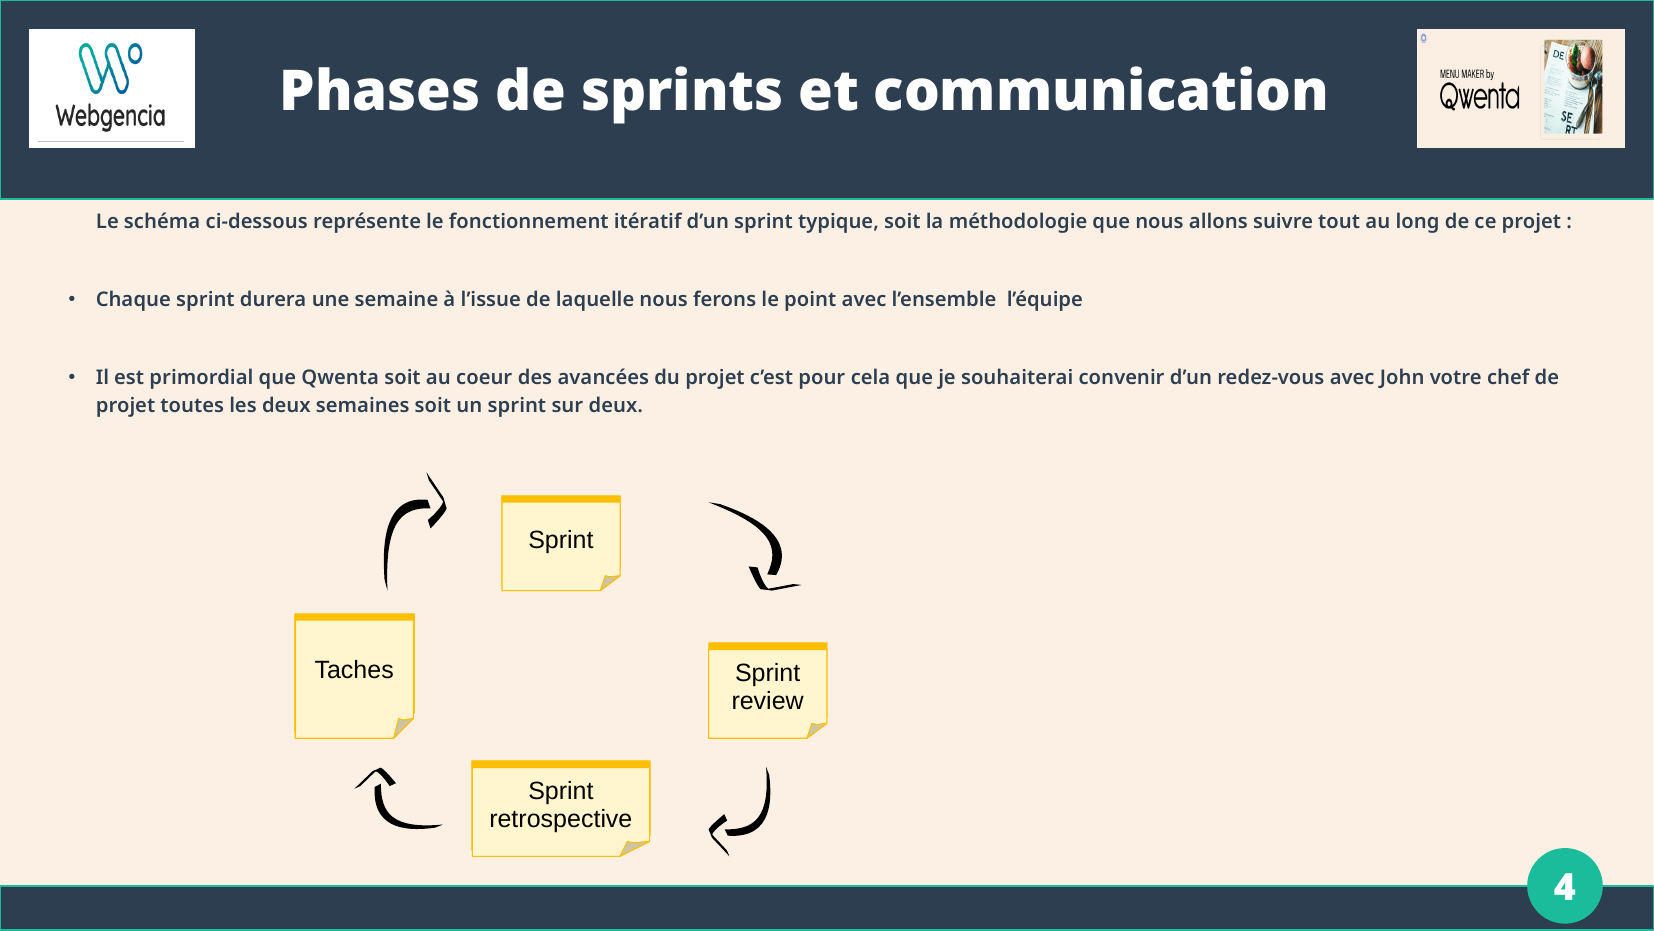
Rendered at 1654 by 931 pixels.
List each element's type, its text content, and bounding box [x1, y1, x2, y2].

text_box Sprint [501, 501, 621, 591]
text_box [708, 502, 782, 576]
text_box [426, 472, 447, 529]
title Phases de sprints et communication [195, 29, 1417, 148]
text_box [383, 499, 431, 591]
text_box [354, 767, 396, 789]
text_box [374, 783, 443, 830]
text_box [748, 566, 802, 591]
text_box Sprint review [708, 649, 827, 739]
list Le schéma ci-dessous représente le fonctionnement itératif d’un sprint typique, soit la méthodologie que nous allons suivre tout au long de ce projet : Chaque sprint durera une semaine à l’issue de laquelle nous ferons le point avec l’ensemble l’équipe Il est primordial que Qwenta soit au coeur des avancées du projet c’est pour cela que je souhaiterai convenir d’un redez-vous avec John votre chef de projet toutes les deux semaines soit un sprint sur deux. [59, 206, 1595, 502]
text_box Taches [295, 620, 414, 739]
picture [1417, 29, 1625, 148]
picture [29, 29, 195, 148]
text_box Sprint retrospective [472, 767, 650, 857]
text_box [708, 814, 730, 857]
text_box [724, 766, 771, 836]
